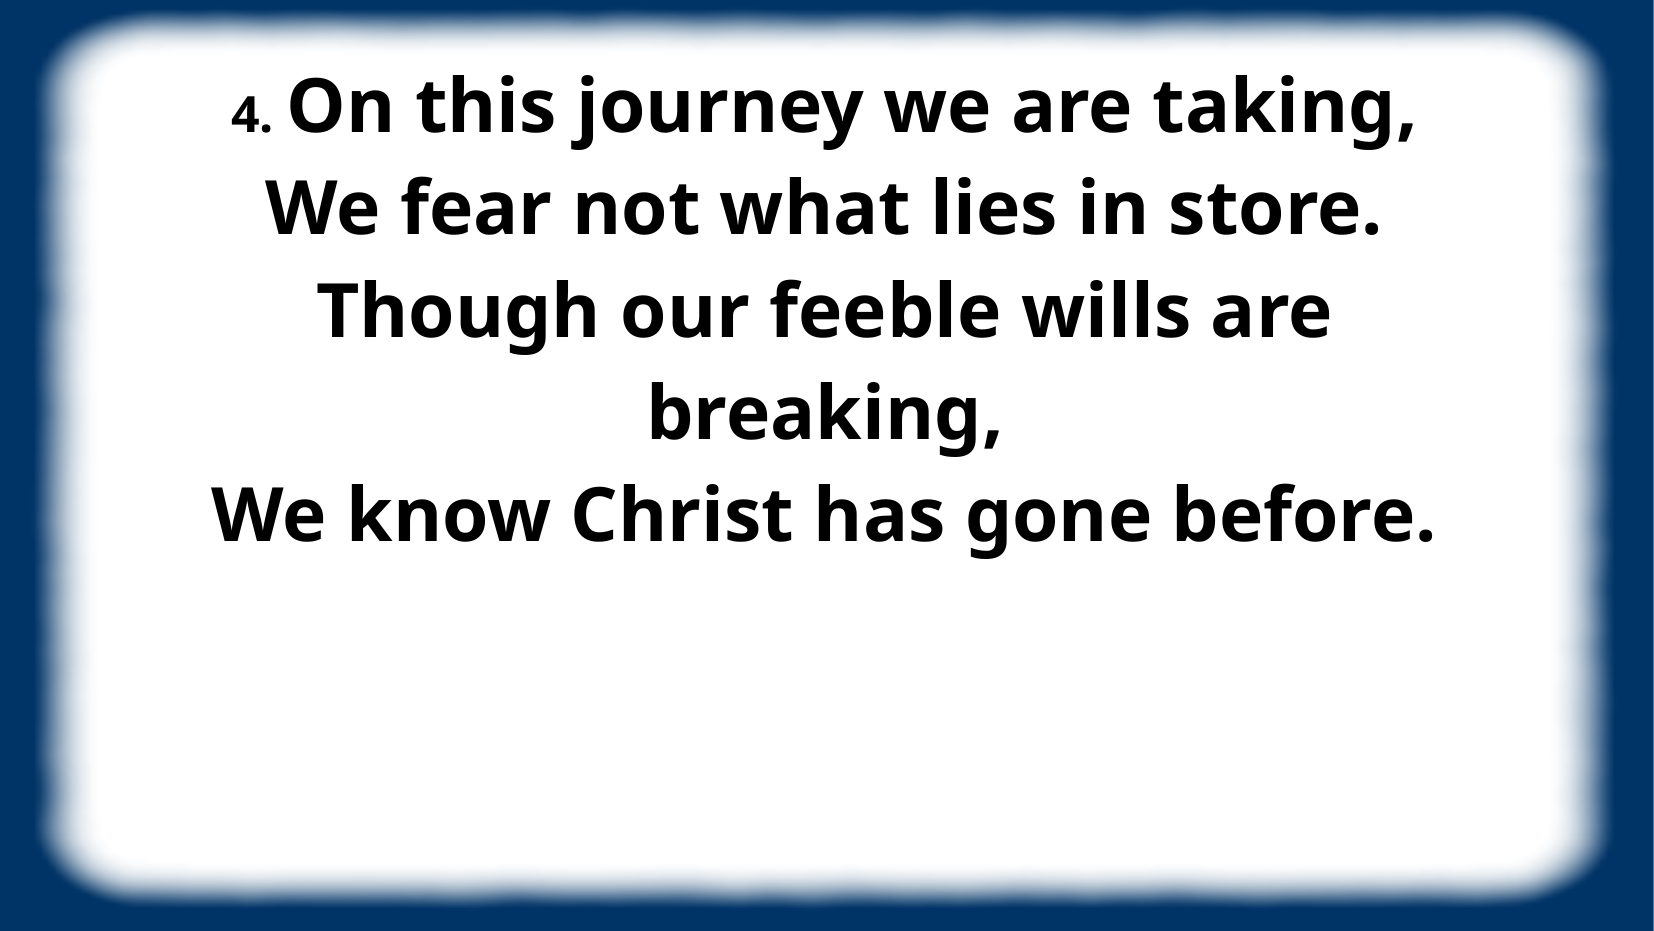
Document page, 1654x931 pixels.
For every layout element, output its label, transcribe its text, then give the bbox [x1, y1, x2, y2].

text_box 4. On this journey we are taking, We fear not what lies in store. Though our feeble wills are breaking, We know Christ has gone before. [120, 45, 1531, 460]
picture [0, 0, 1654, 931]
